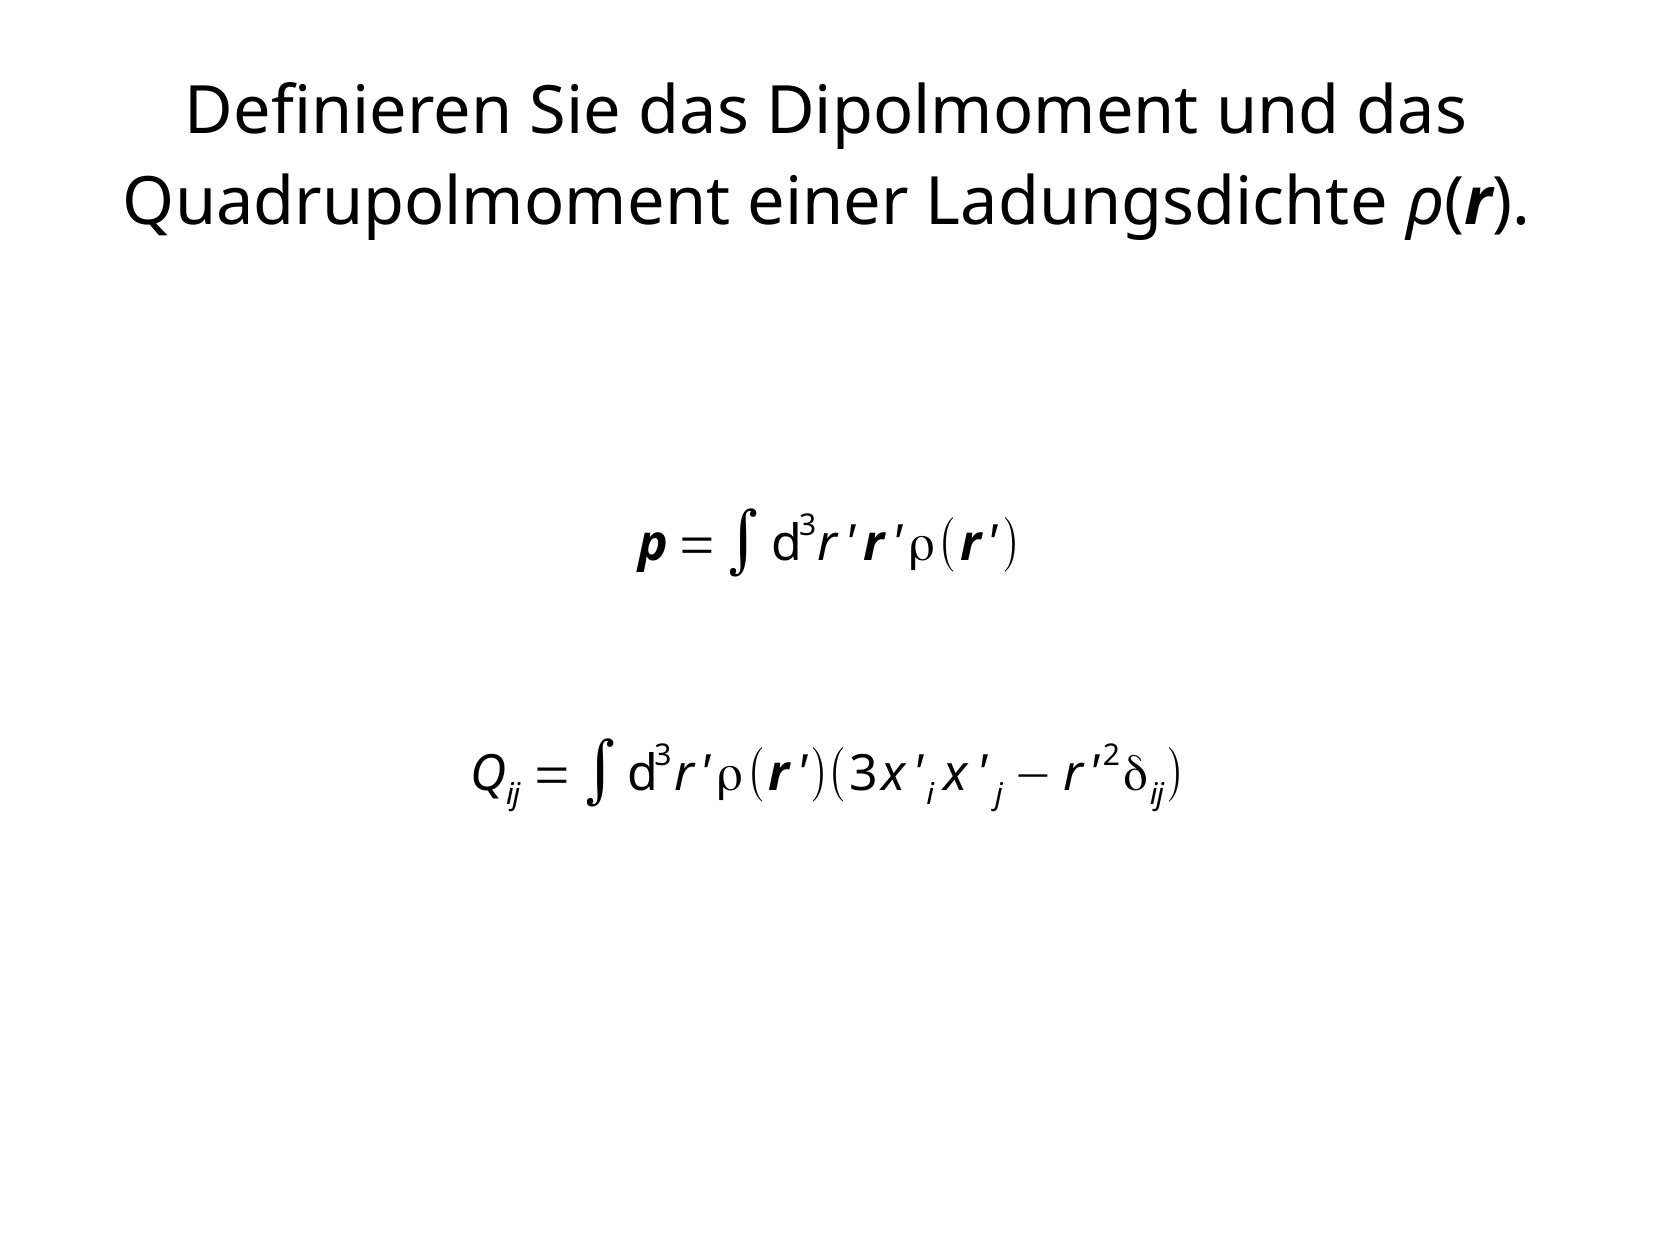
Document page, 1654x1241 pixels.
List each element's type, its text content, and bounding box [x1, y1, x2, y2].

chart [628, 505, 1025, 581]
chart [463, 735, 1190, 812]
title Definieren Sie das Dipolmoment und das Quadrupolmoment einer Ladungsdichte ρ(r). [82, 49, 1571, 257]
